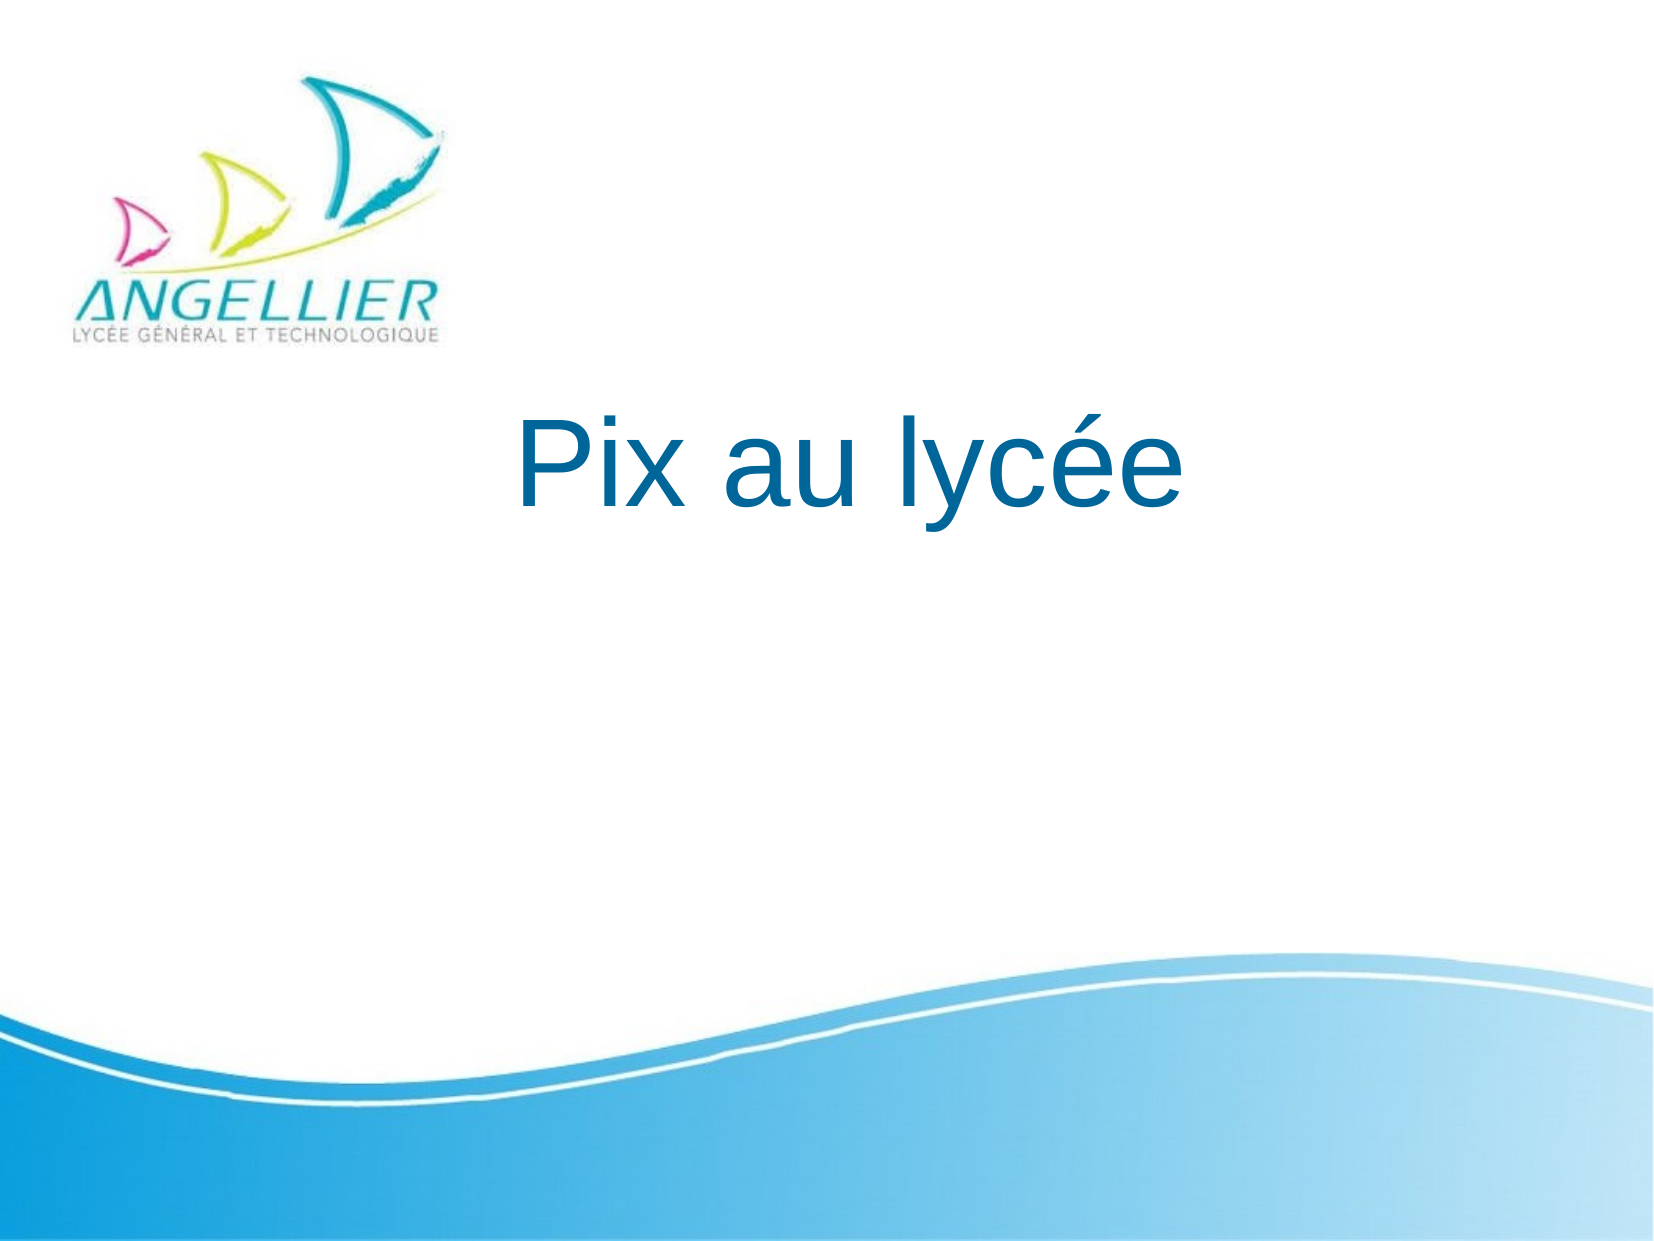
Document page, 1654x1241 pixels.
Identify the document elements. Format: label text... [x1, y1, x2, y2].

picture [47, 58, 473, 349]
title Pix au lycée [106, 359, 1595, 567]
picture [0, 952, 1654, 1241]
